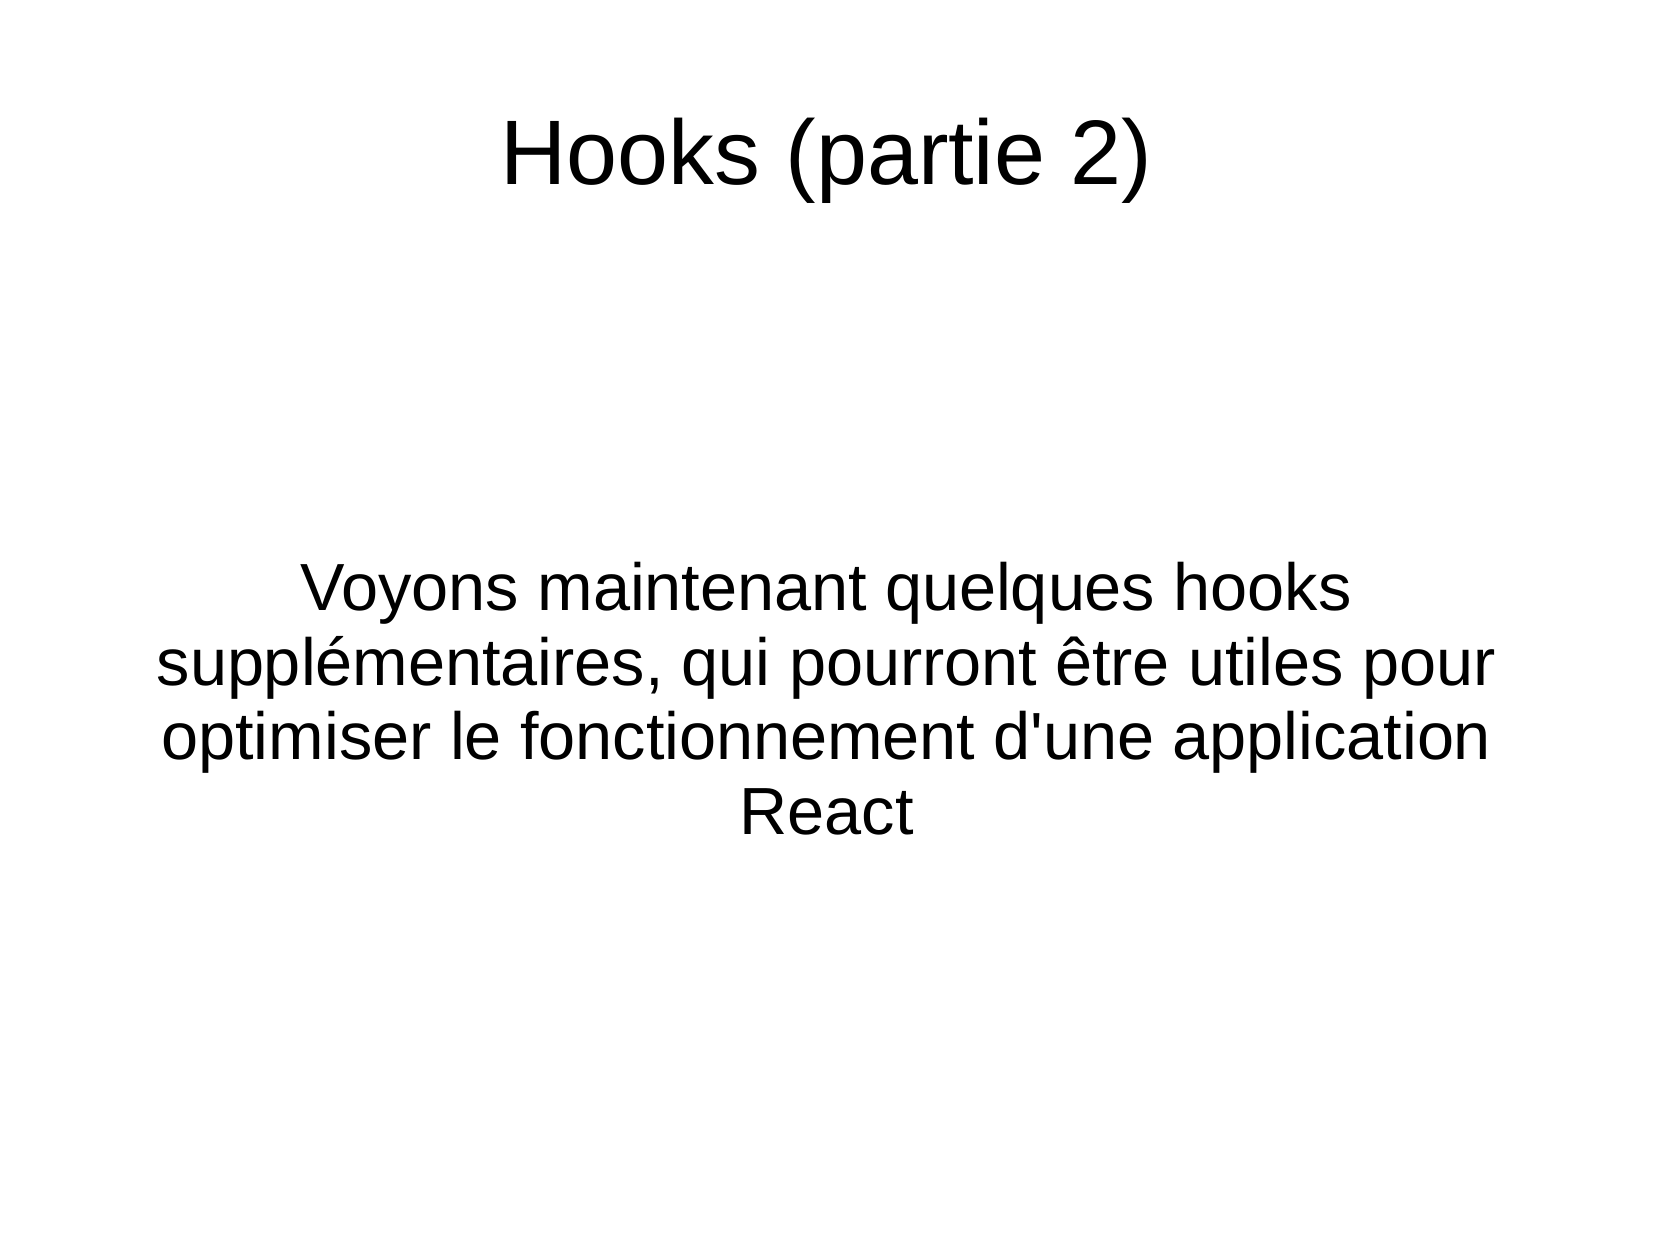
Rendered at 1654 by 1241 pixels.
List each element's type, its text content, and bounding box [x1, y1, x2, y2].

title Hooks (partie 2) [82, 49, 1571, 257]
subtitle Voyons maintenant quelques hooks supplémentaires, qui pourront être utiles pour optimiser le fonctionnement d'une application React [82, 290, 1571, 1109]
